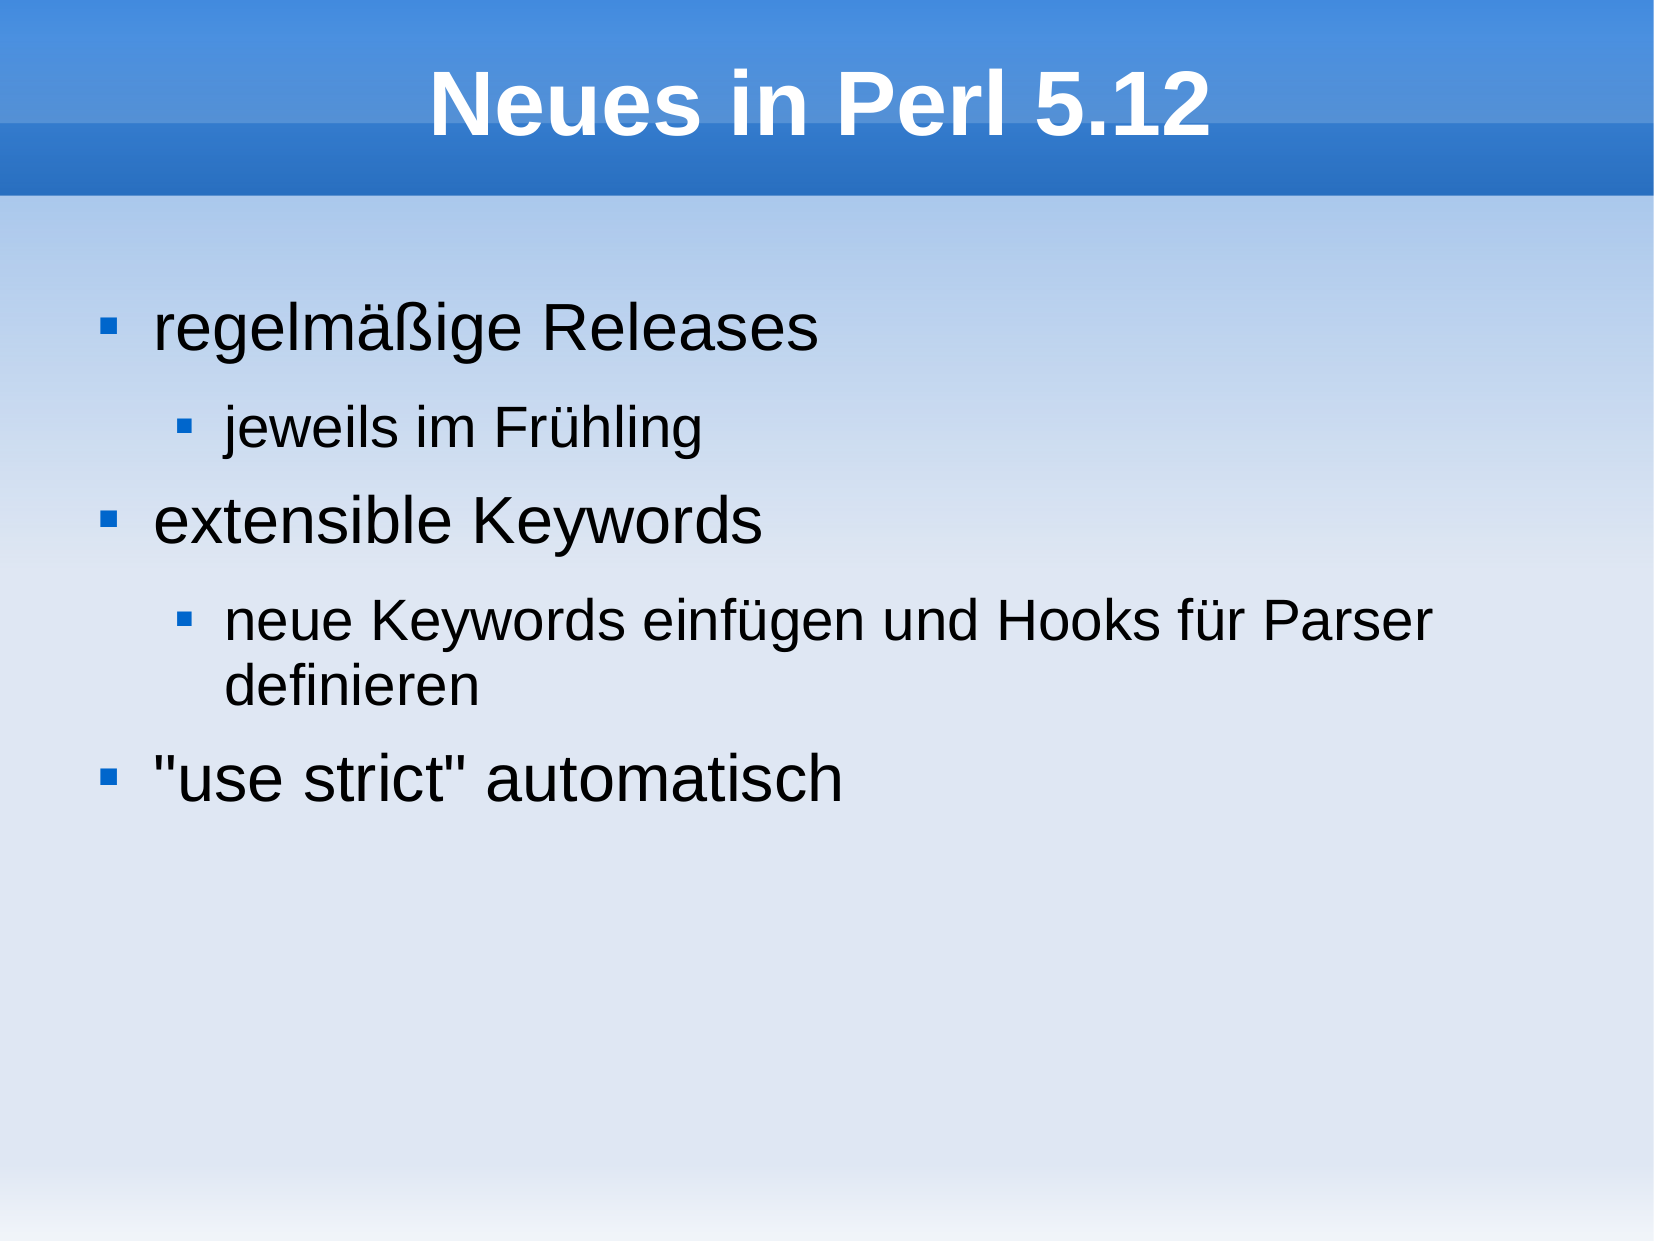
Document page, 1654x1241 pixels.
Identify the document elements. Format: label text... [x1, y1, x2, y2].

picture [0, 0, 1654, 1241]
title Neues in Perl 5.12 [76, 0, 1565, 208]
list regelmäßige Releases jeweils im Frühling extensible Keywords neue Keywords einfügen und Hooks für Parser definieren "use strict" automatisch [82, 290, 1571, 1109]
